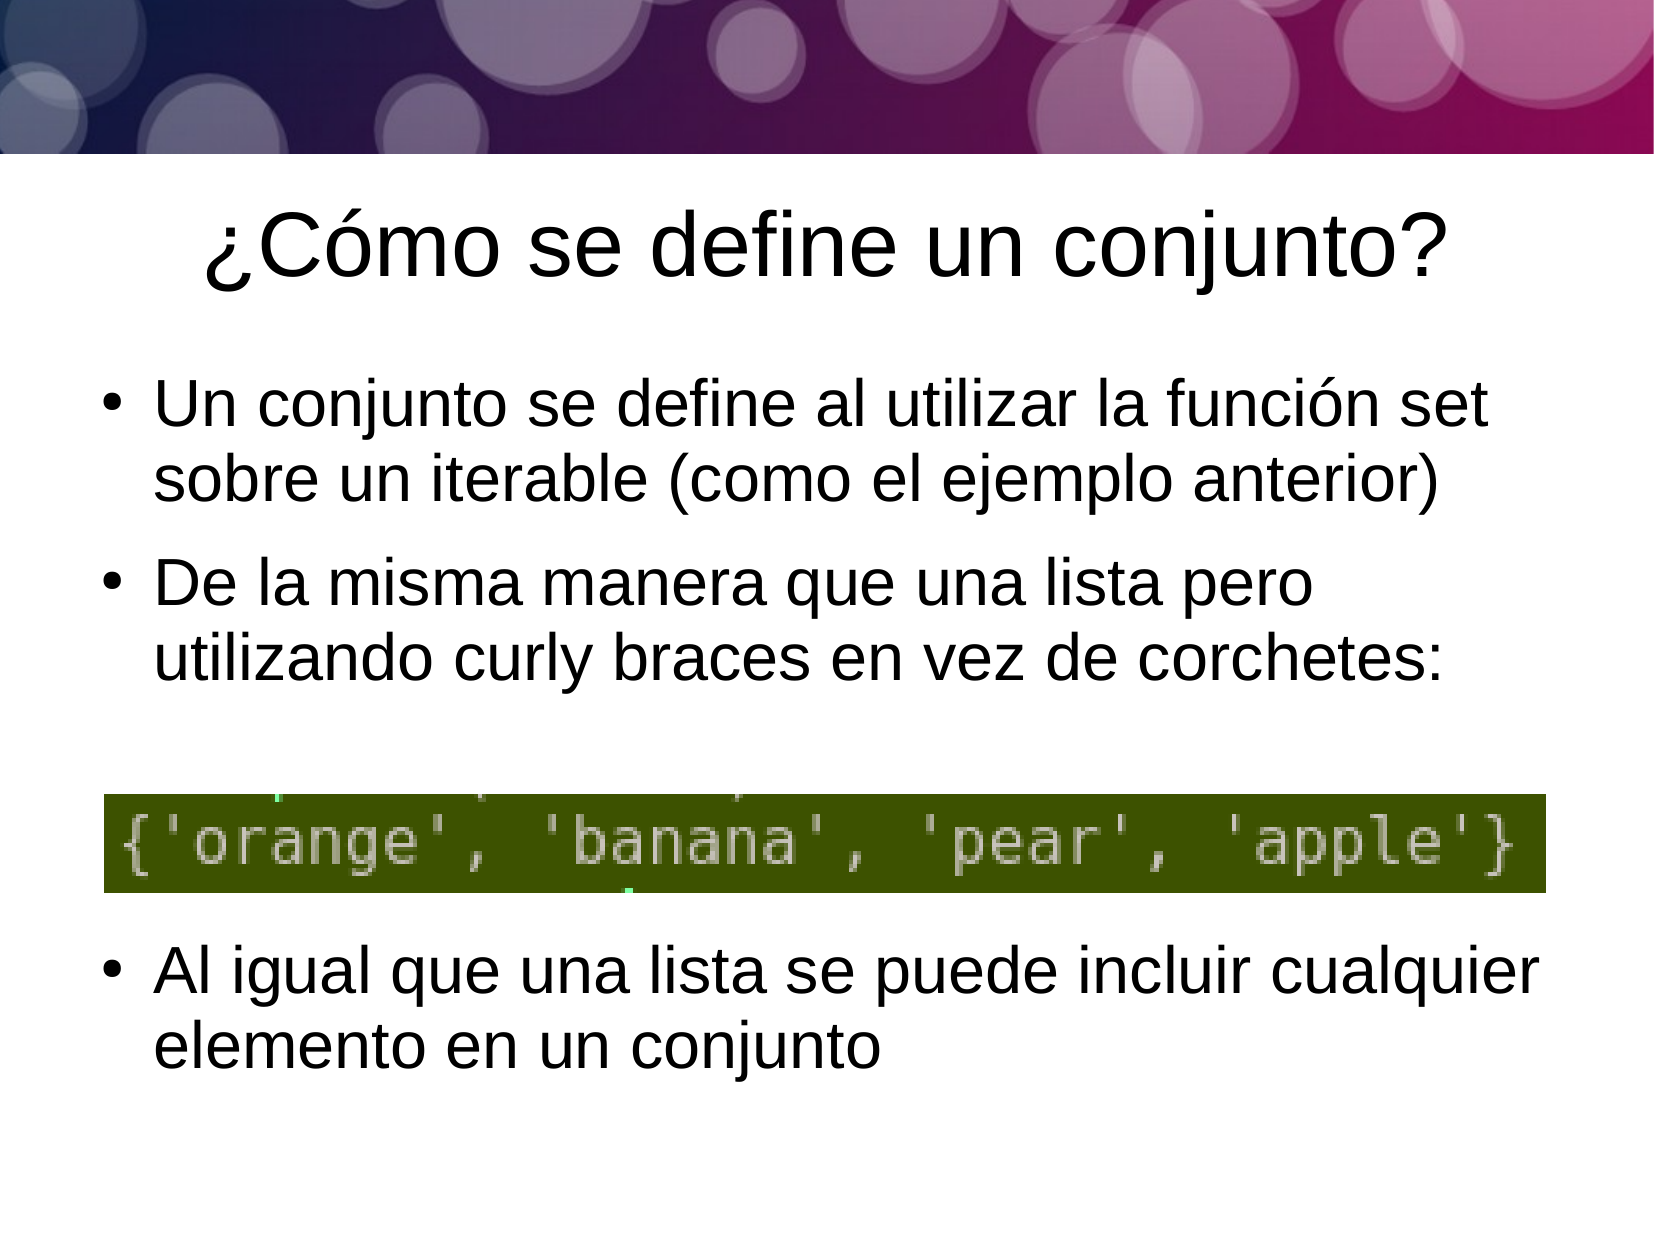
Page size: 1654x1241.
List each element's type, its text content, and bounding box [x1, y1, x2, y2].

title ¿Cómo se define un conjunto? [82, 159, 1571, 331]
list Un conjunto se define al utilizar la función set sobre un iterable (como el ejemplo anterior) De la misma manera que una lista pero utilizando curly braces en vez de corchetes: Al igual que una lista se puede incluir cualquier elemento en un conjunto [82, 366, 1571, 1087]
picture [104, 794, 1546, 893]
picture [0, 0, 1654, 154]
